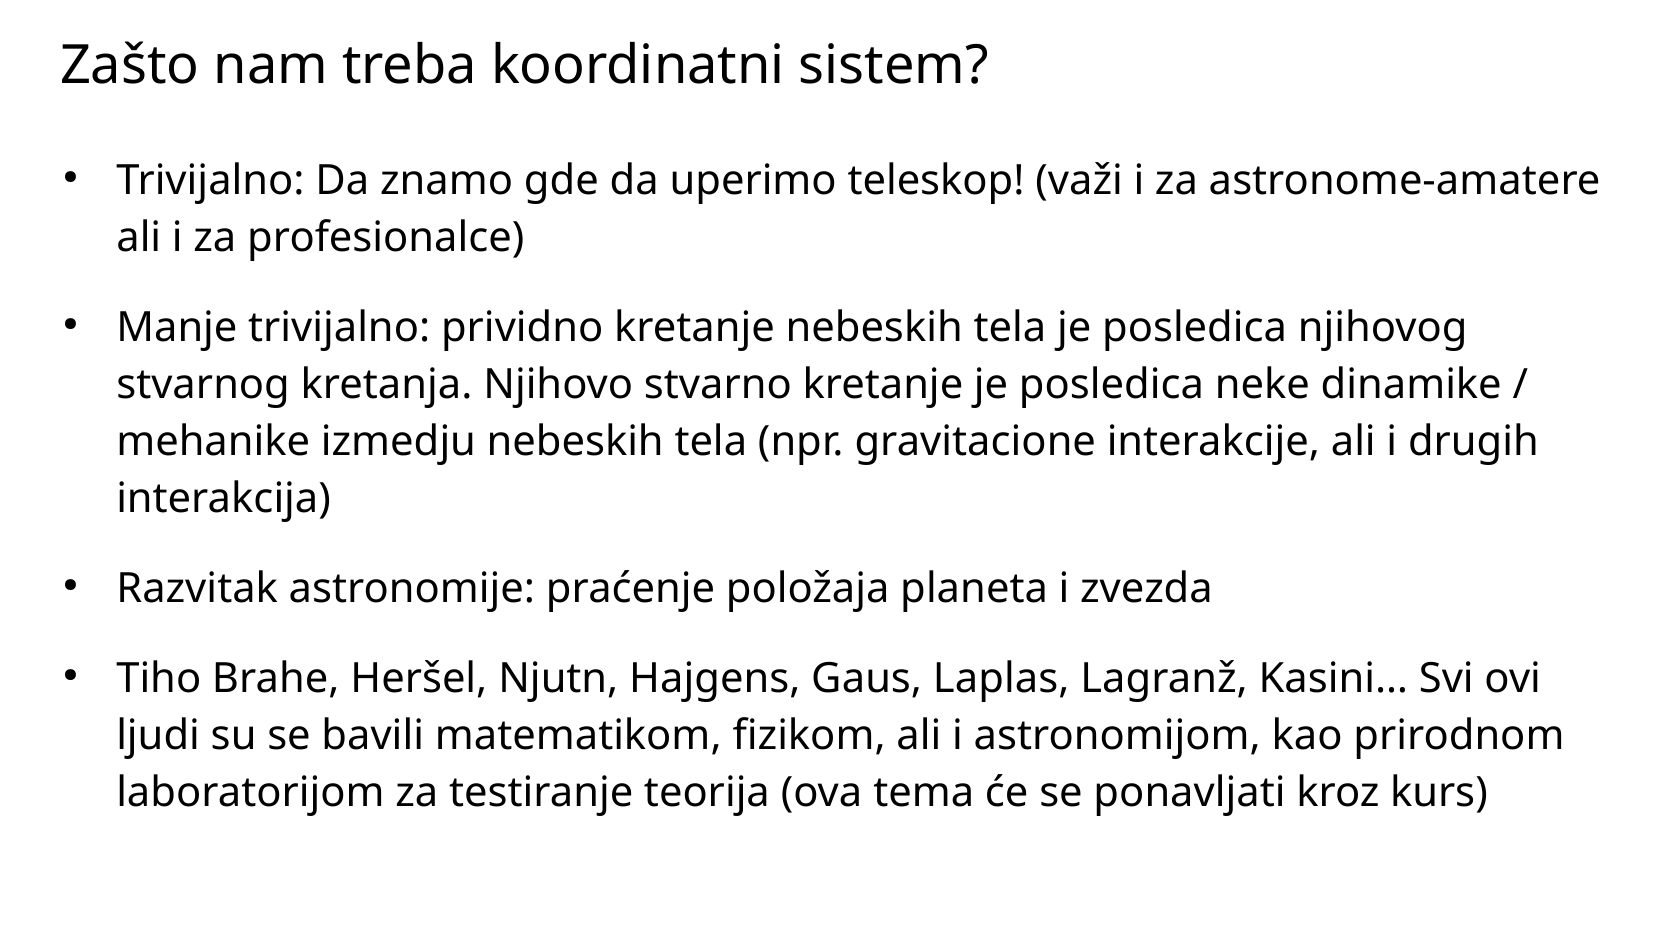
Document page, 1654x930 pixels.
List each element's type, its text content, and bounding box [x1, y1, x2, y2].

list Trivijalno: Da znamo gde da uperimo teleskop! (važi i za astronome-amatere ali i za profesionalce) Manje trivijalno: prividno kretanje nebeskih tela je posledica njihovog stvarnog kretanja. Njihovo stvarno kretanje je posledica neke dinamike / mehanike izmedju nebeskih tela (npr. gravitacione interakcije, ali i drugih interakcija) Razvitak astronomije: praćenje položaja planeta i zvezda Tiho Brahe, Heršel, Njutn, Hajgens, Gaus, Laplas, Lagranž, Kasini… Svi ovi ljudi su se bavili matematikom, fizikom, ali i astronomijom, kao prirodnom laboratorijom za testiranje teorija (ova tema će se ponavljati kroz kurs) [45, 150, 1635, 880]
title Zašto nam treba koordinatni sistem? [59, 13, 1648, 113]
